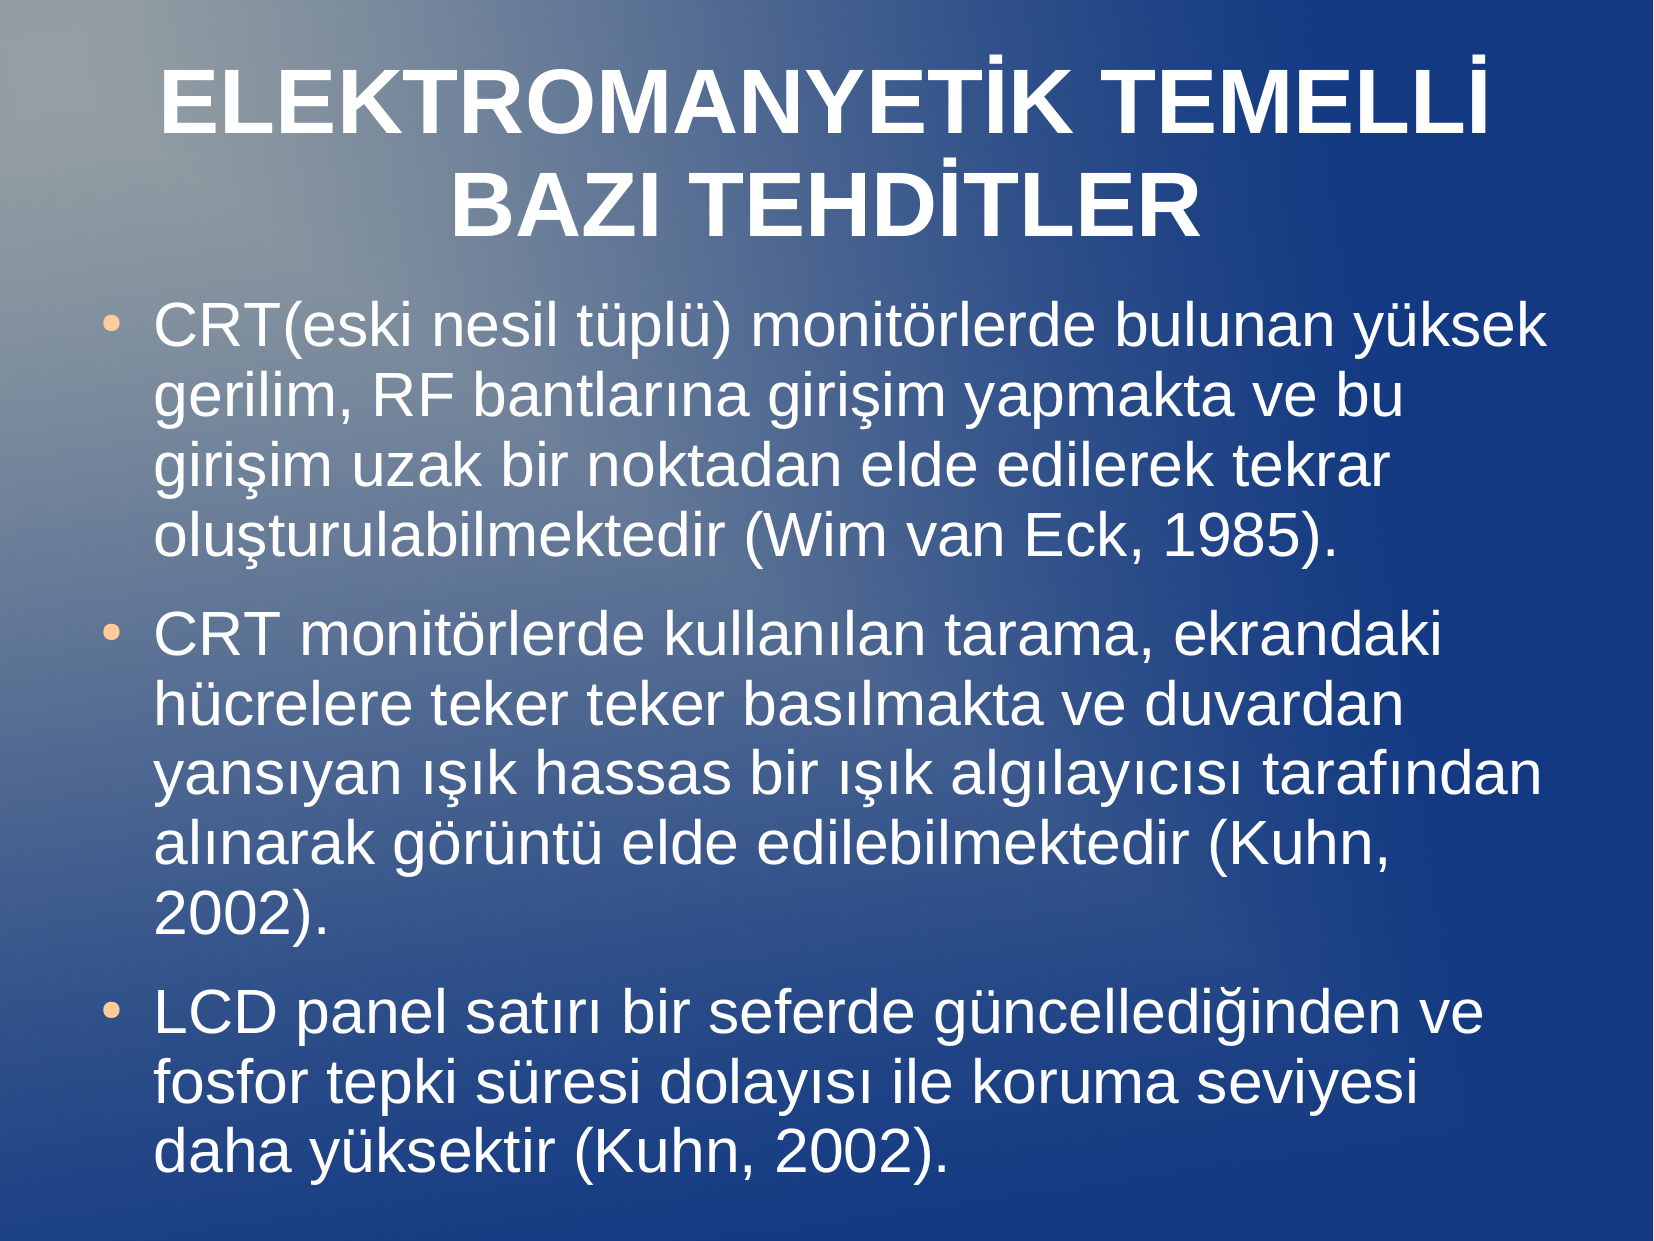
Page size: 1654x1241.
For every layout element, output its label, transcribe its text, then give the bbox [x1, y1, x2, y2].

list CRT(eski nesil tüplü) monitörlerde bulunan yüksek gerilim, RF bantlarına girişim yapmakta ve bu girişim uzak bir noktadan elde edilerek tekrar oluşturulabilmektedir (Wim van Eck, 1985). CRT monitörlerde kullanılan tarama, ekrandaki hücrelere teker teker basılmakta ve duvardan yansıyan ışık hassas bir ışık algılayıcısı tarafından alınarak görüntü elde edilebilmektedir (Kuhn, 2002). LCD panel satırı bir seferde güncellediğinden ve fosfor tepki süresi dolayısı ile koruma seviyesi daha yüksektir (Kuhn, 2002). [82, 290, 1571, 1187]
title ELEKTROMANYETİK TEMELLİ BAZI TEHDİTLER [82, 50, 1571, 256]
picture [0, 0, 1654, 1241]
